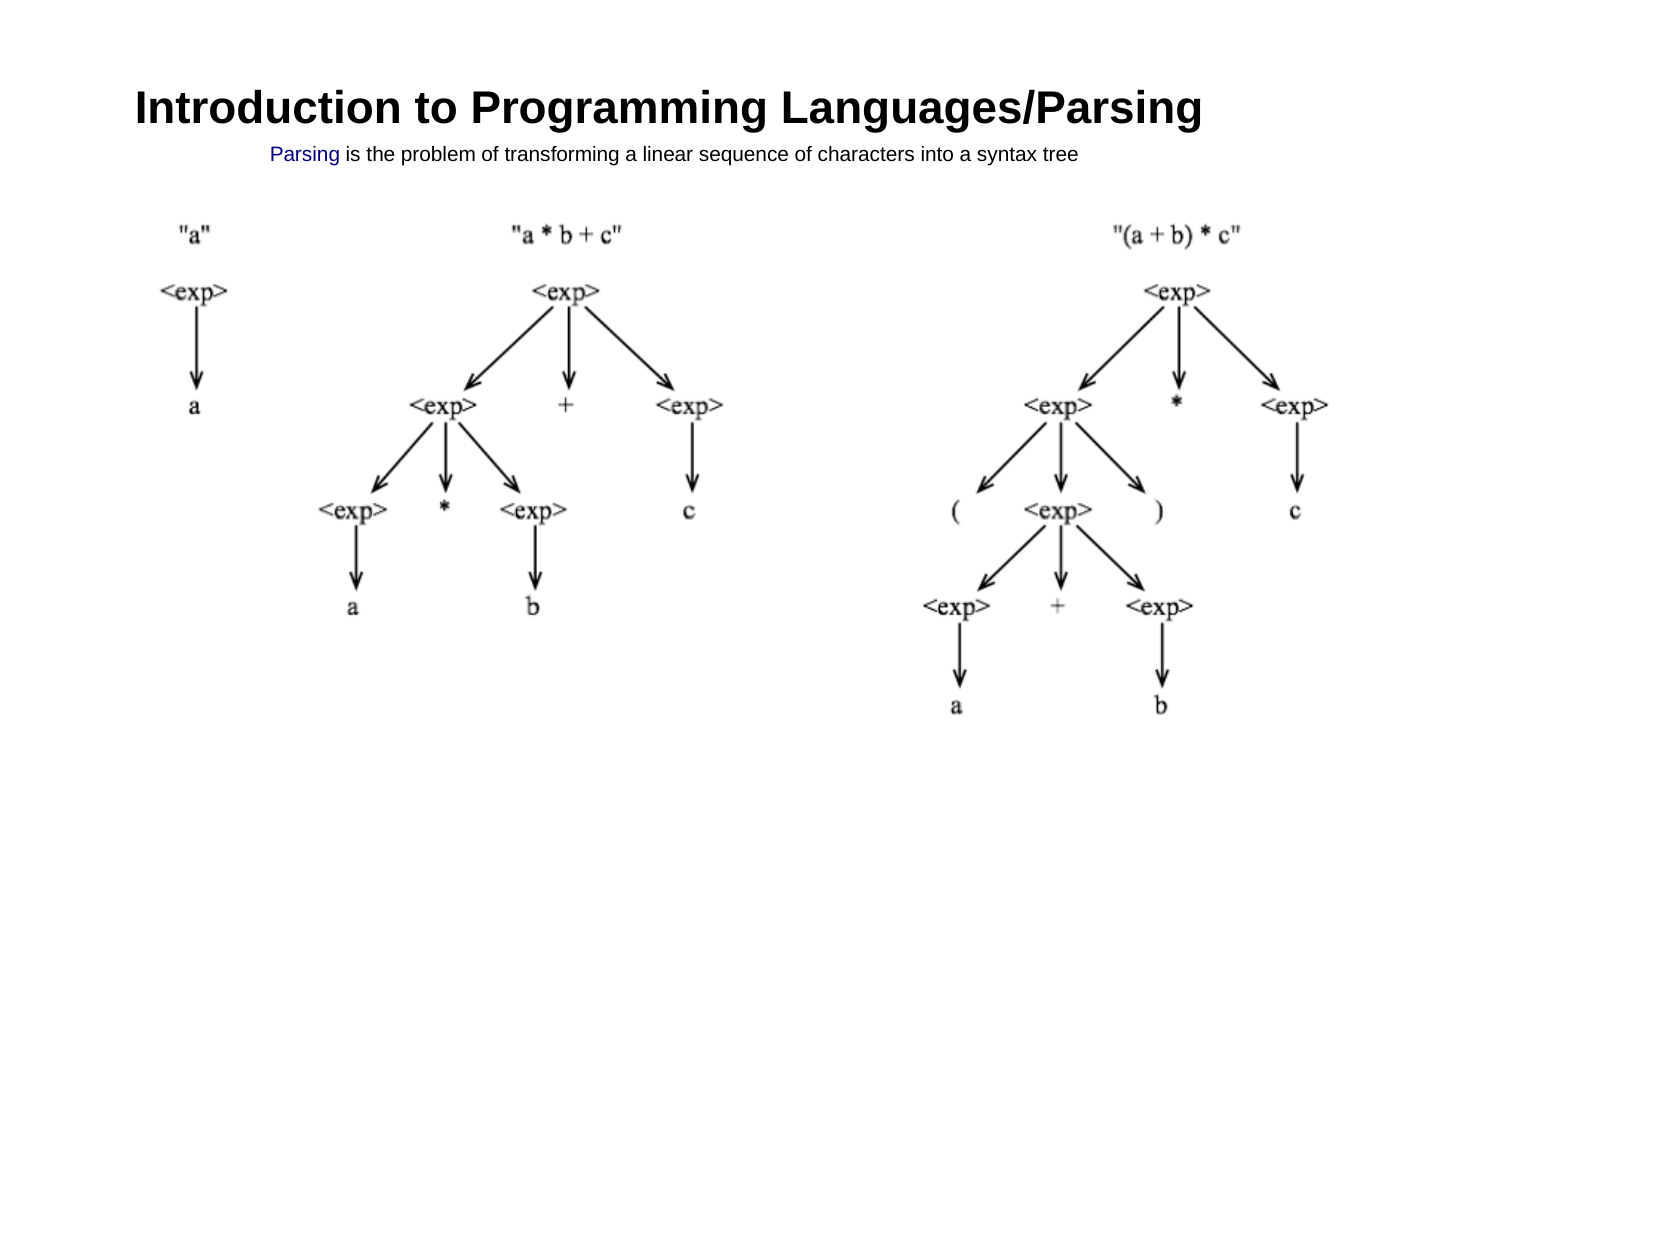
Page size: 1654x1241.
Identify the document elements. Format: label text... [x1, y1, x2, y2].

text_box Introduction to Programming Languages/Parsing [120, 75, 1219, 190]
picture [120, 194, 1372, 749]
text_box Parsing is the problem of transforming a linear sequence of characters into a syntax tree [255, 135, 1094, 174]
